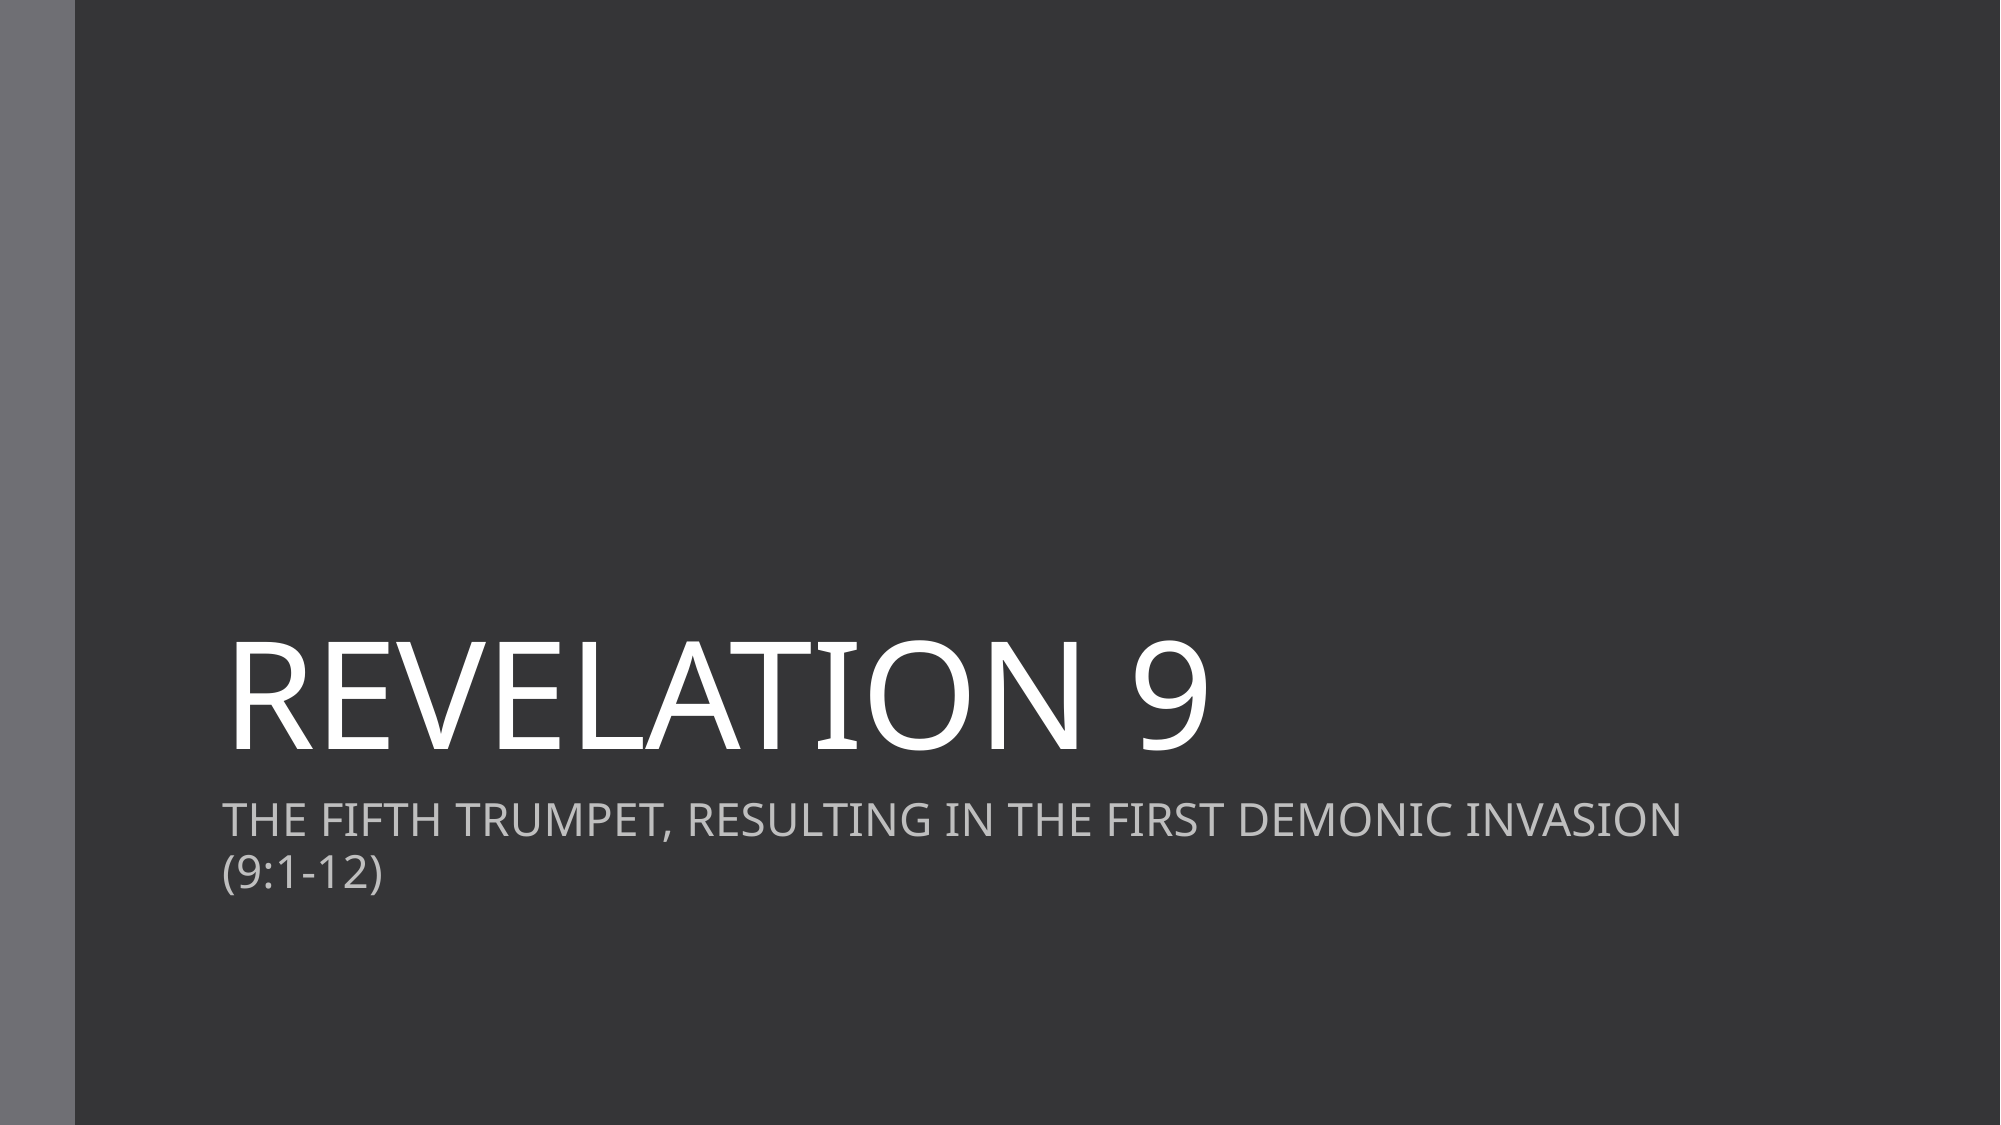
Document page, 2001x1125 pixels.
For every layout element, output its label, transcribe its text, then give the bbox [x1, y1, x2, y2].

title REVELATION 9 [206, 124, 1752, 787]
subtitle THE FIFTH TRUMPET, RESULTING IN THE FIRST DEMONIC INVASION (9:1-12) [206, 787, 1752, 1066]
